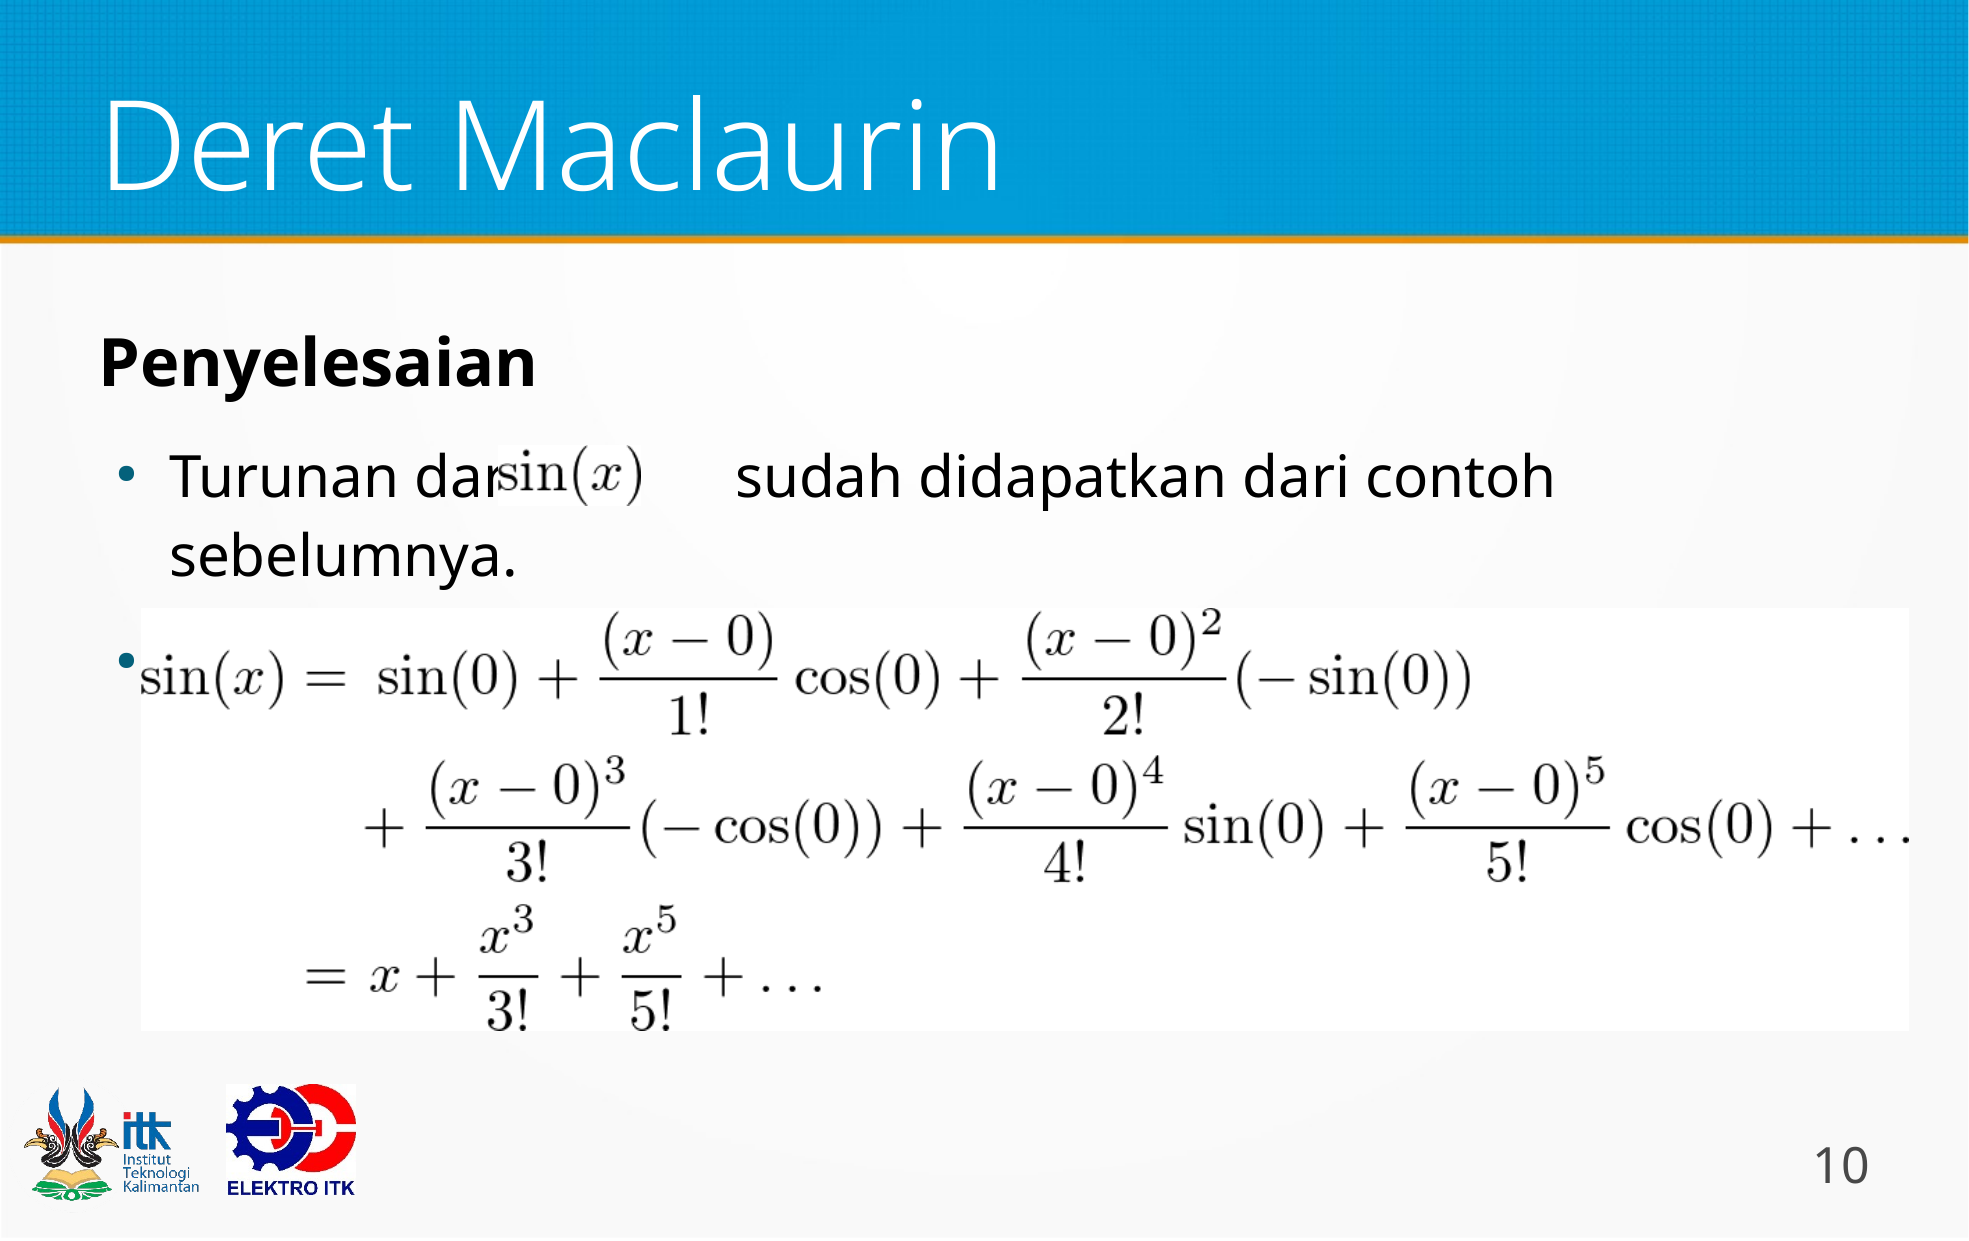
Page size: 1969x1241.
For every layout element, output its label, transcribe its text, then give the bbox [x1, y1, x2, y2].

picture [0, 233, 1969, 1241]
list Penyelesaian Turunan dari sudah didapatkan dari contoh sebelumnya. Sehingga deret Maclaurin-nya adalah [98, 315, 1861, 1081]
title Deret Maclaurin [98, 19, 1870, 227]
